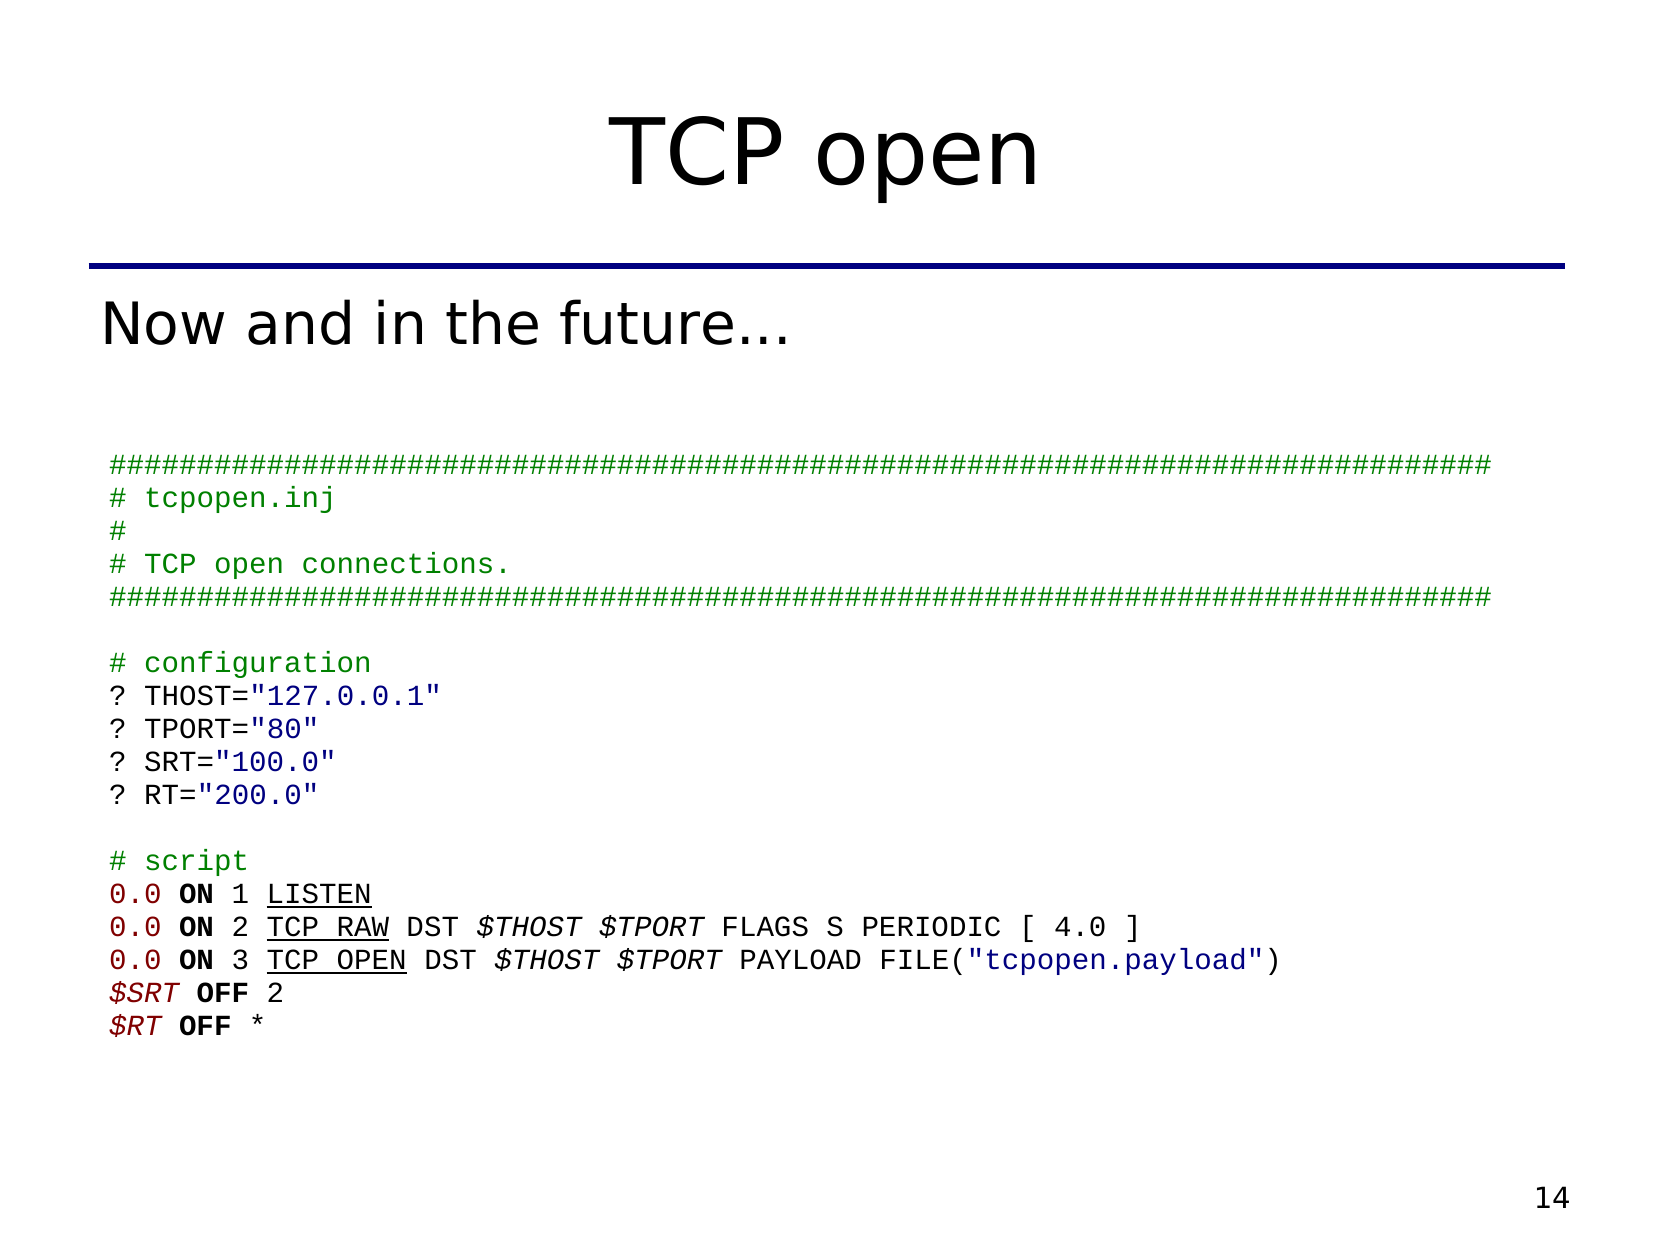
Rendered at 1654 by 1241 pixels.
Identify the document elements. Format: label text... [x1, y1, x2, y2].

list Now and in the future... [82, 290, 1571, 1094]
text_box ############################################################################### # tcpopen.inj # # TCP open connections. ############################################################################### # configuration ? THOST="127.0.0.1" ? TPORT="80" ? SRT="100.0" ? RT="200.0" # script 0.0 ON 1 LISTEN 0.0 ON 2 TCP RAW DST $THOST $TPORT FLAGS S PERIODIC [ 4.0 ] 0.0 ON 3 TCP OPEN DST $THOST $TPORT PAYLOAD FILE("tcpopen.payload") $SRT OFF 2 $RT OFF * [94, 442, 1571, 1085]
title TCP open [82, 56, 1571, 250]
